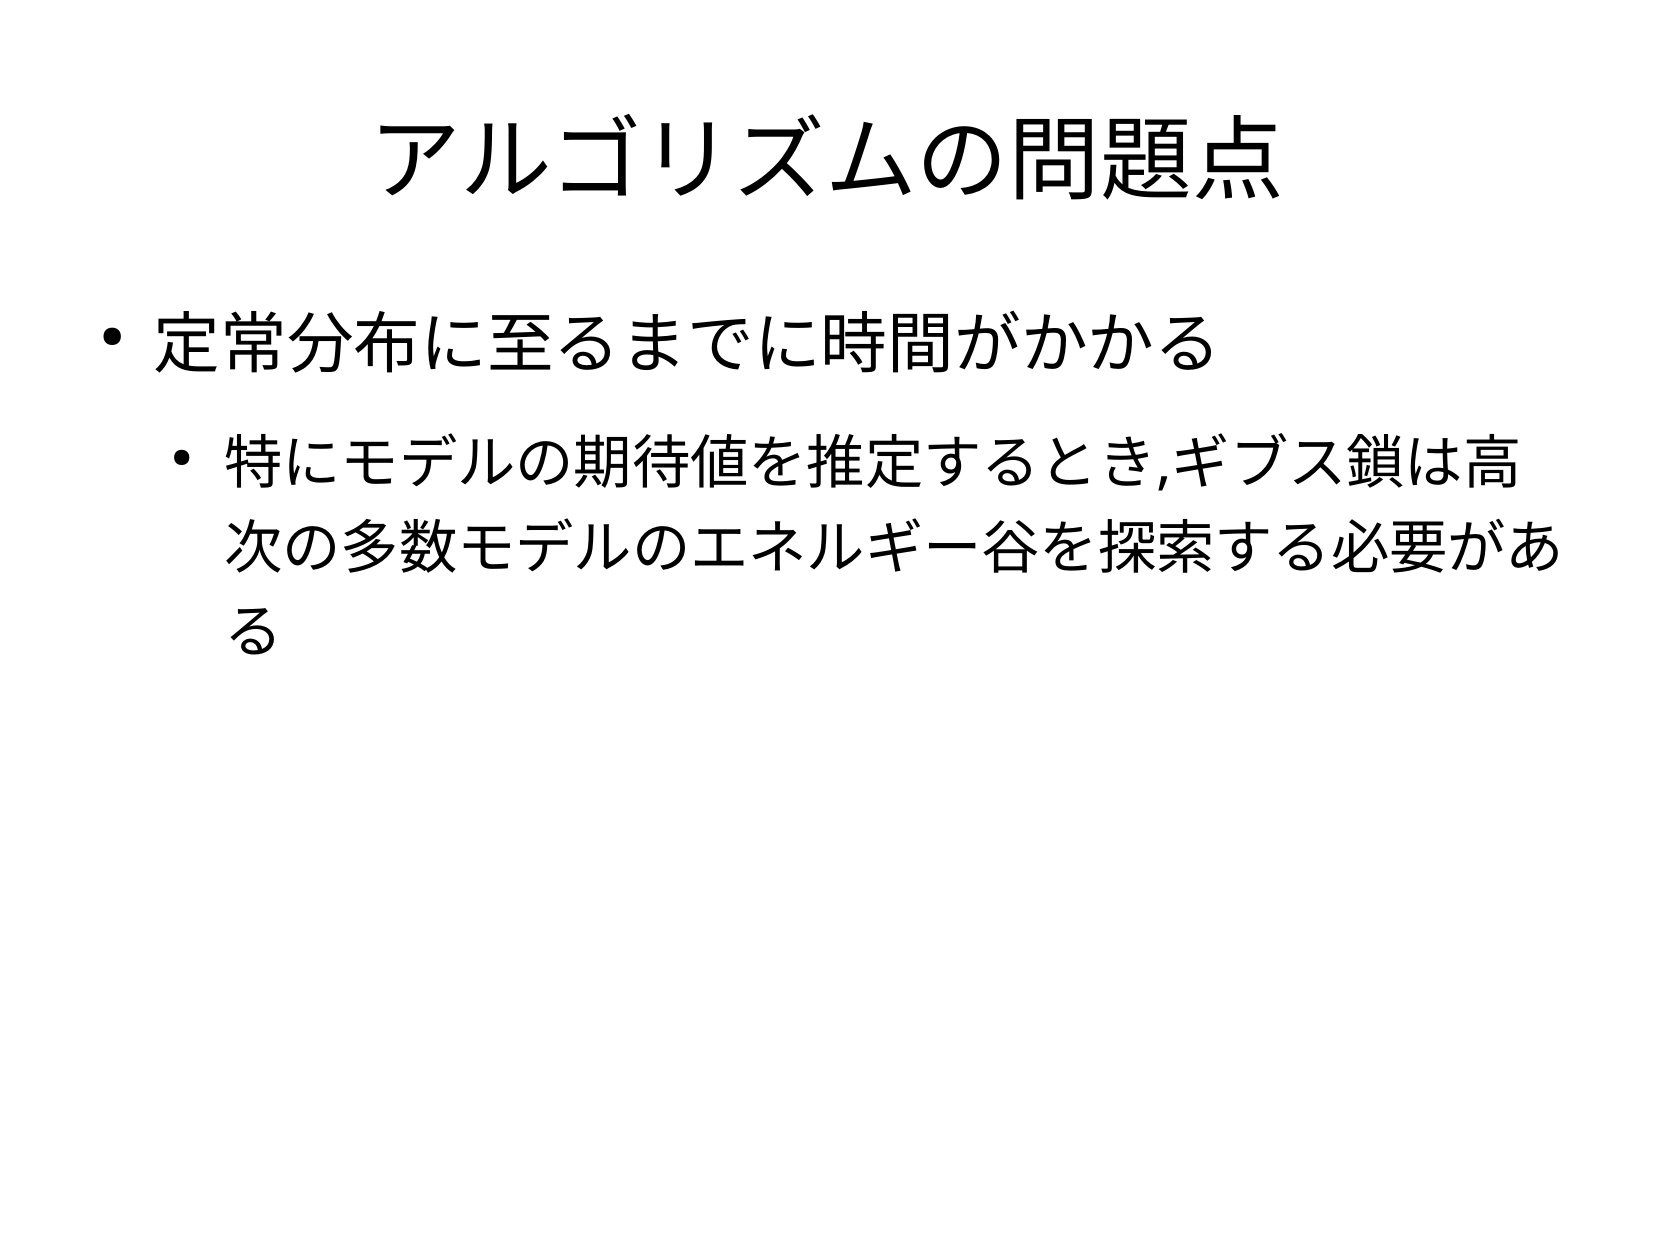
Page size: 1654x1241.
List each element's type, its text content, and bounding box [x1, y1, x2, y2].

list 定常分布に至るまでに時間がかかる 特にモデルの期待値を推定するとき,ギブス鎖は高次の多数モデルのエネルギー谷を探索する必要がある [82, 290, 1571, 1109]
title アルゴリズムの問題点 [82, 56, 1571, 250]
